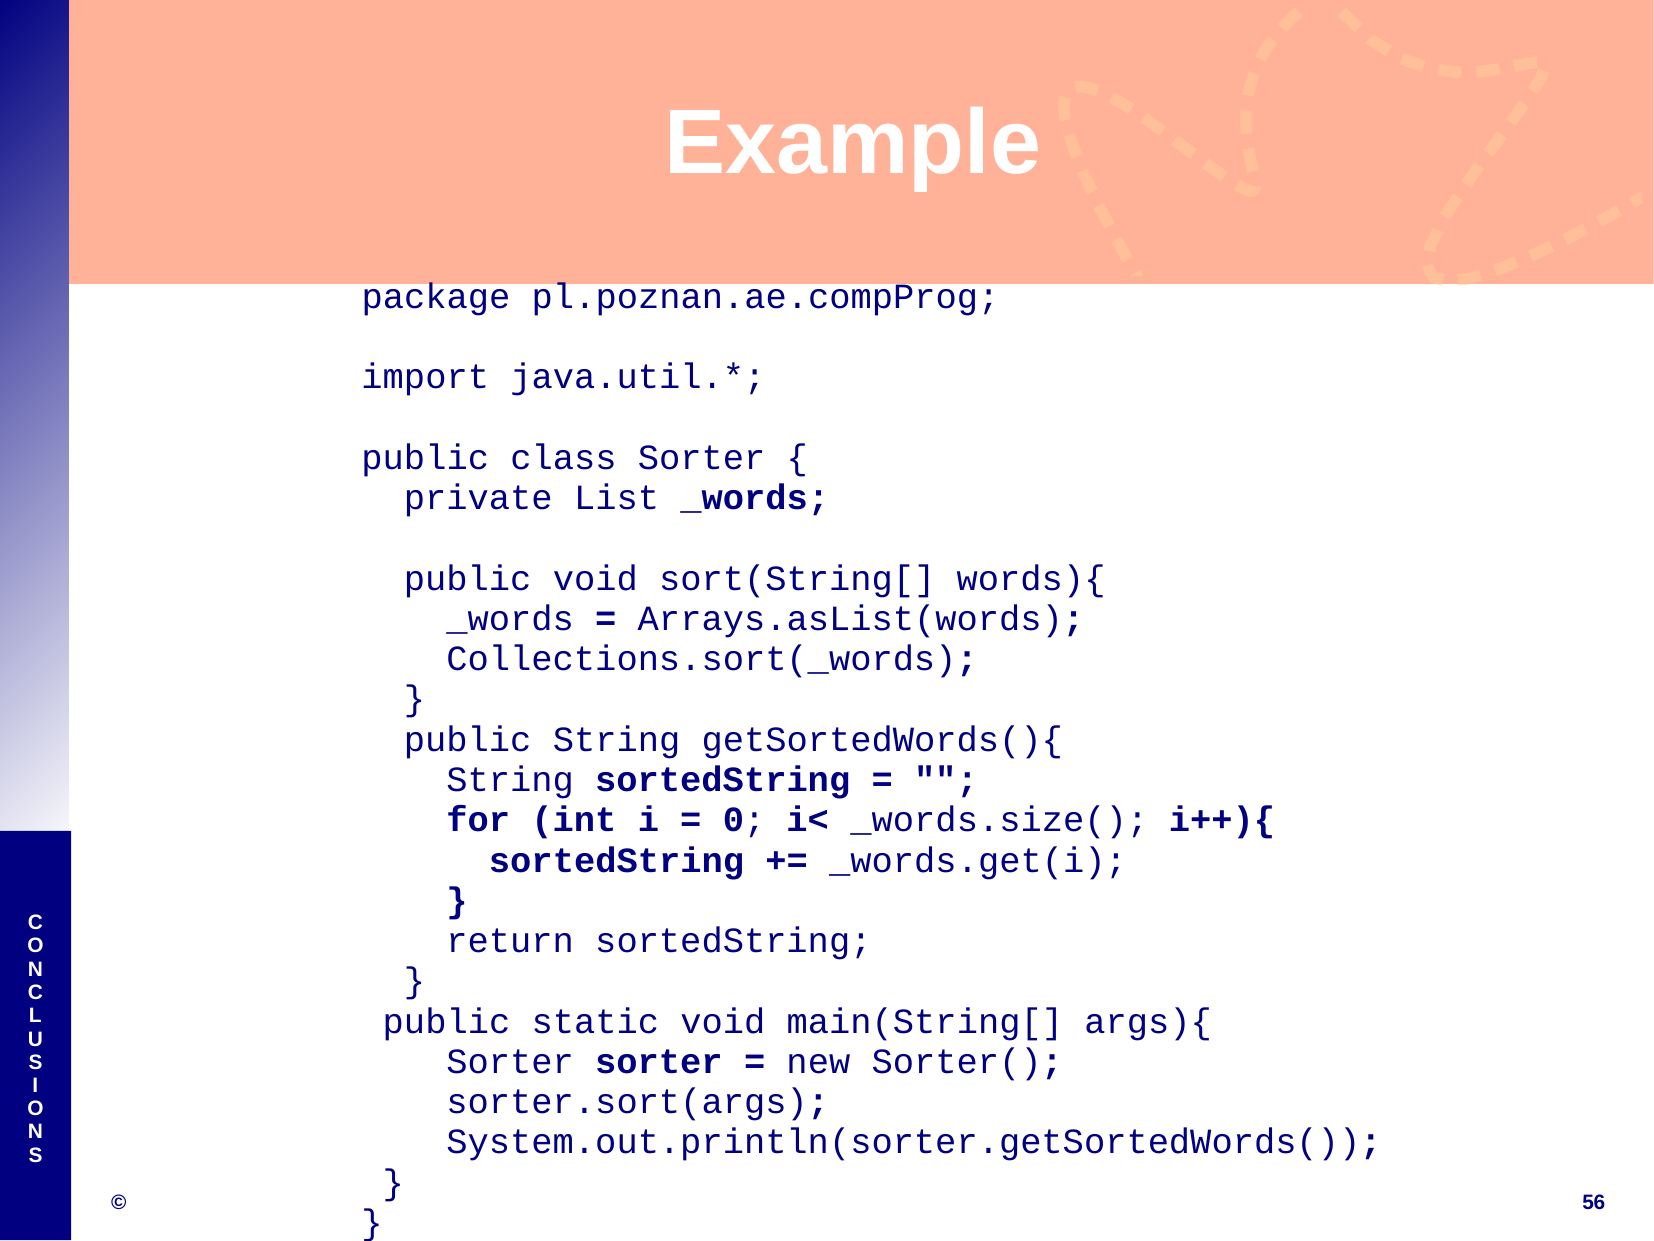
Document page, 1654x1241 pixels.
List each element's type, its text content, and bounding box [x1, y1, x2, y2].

text_box C O N C L U S I O N S [0, 830, 71, 1241]
text_box [844, 703, 1598, 760]
title Example [89, 37, 1617, 246]
list package pl.poznan.ae.compProg; import java.util.*; public class Sorter { private List _words; public void sort(String[] words){ _words = Arrays.asList(words); Collections.sort(_words); } public String getSortedWords(){ String sortedString = ""; for (int i = 0; i< _words.size(); i++){ sortedString += _words.get(i); } return sortedString; } public static void main(String[] args){ Sorter sorter = new Sorter(); sorter.sort(args); System.out.println(sorter.getSortedWords()); } } [361, 278, 1538, 1241]
